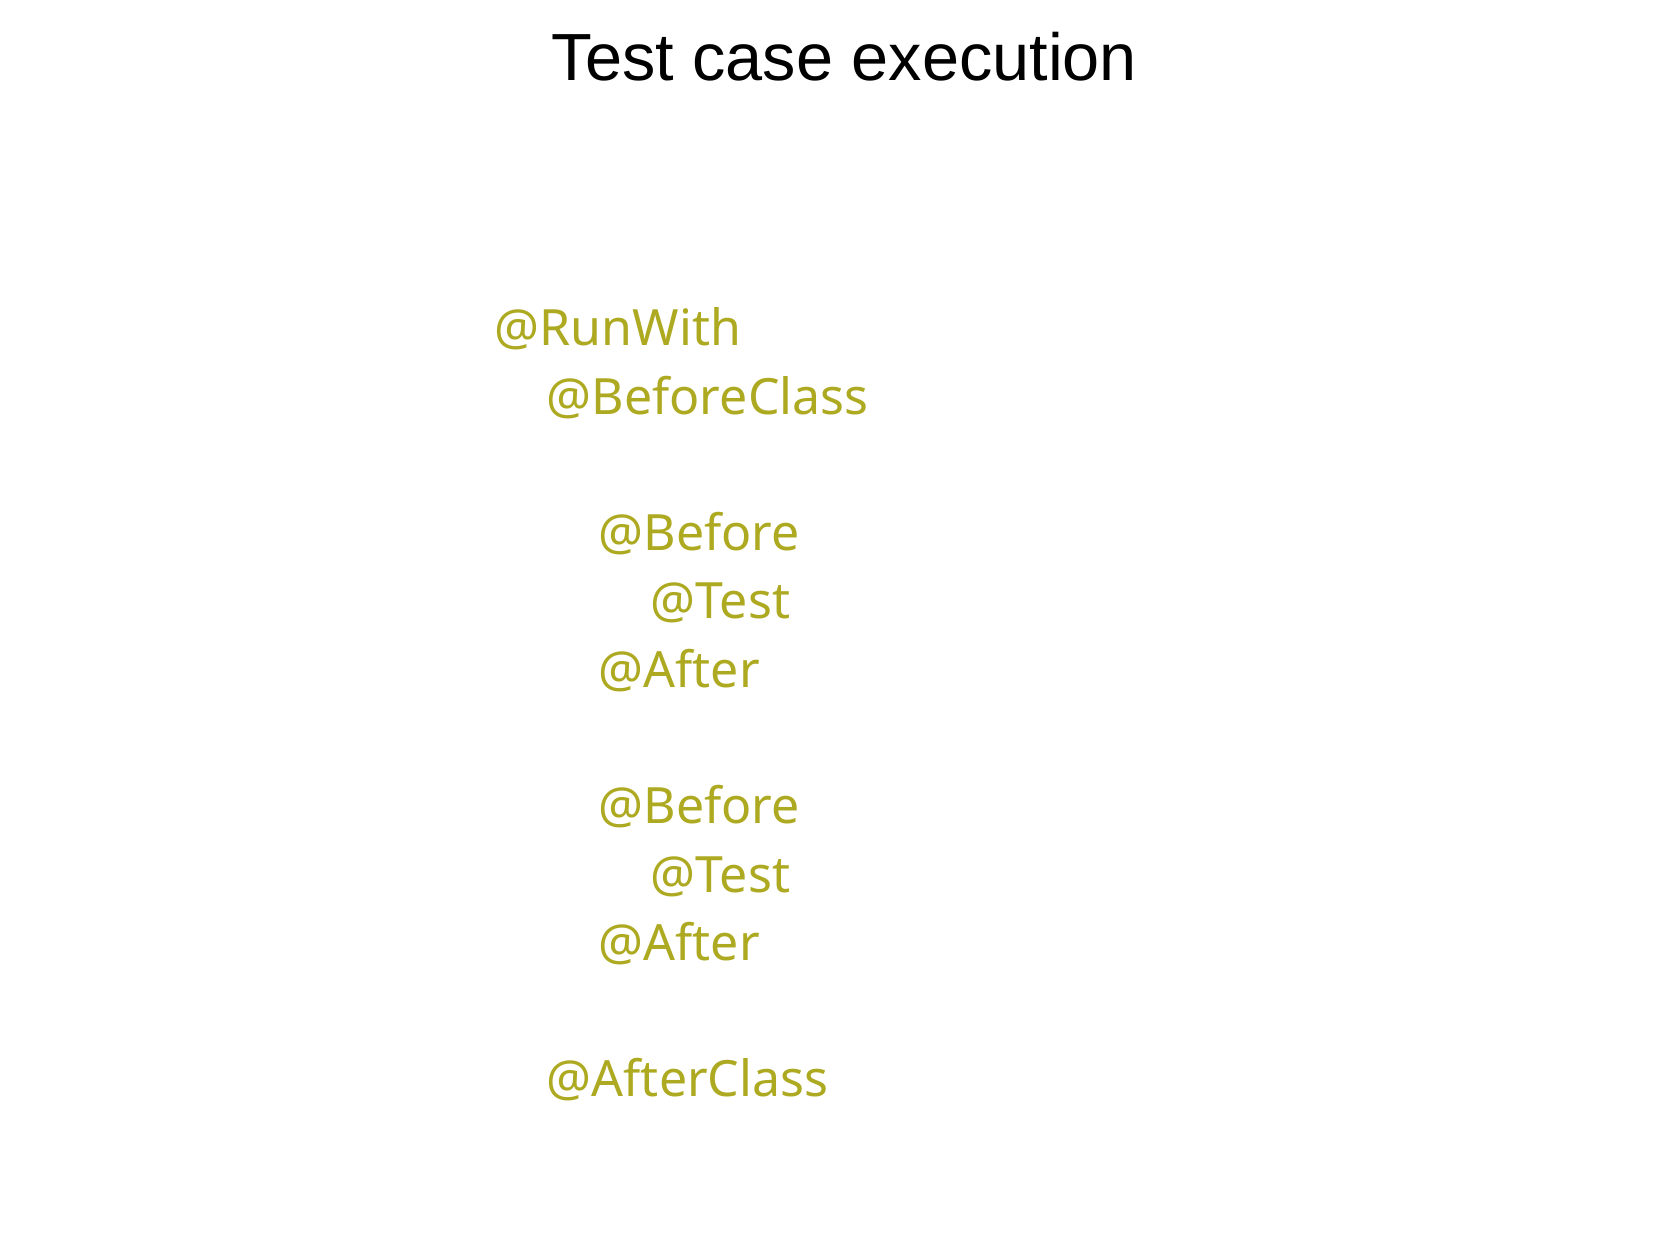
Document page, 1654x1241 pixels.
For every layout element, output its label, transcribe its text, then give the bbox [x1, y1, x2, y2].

text_box @RunWith @BeforeClass @Before @Test @After @Before @Test @After @AfterClass [480, 285, 1022, 999]
title Test case execution [82, 13, 1571, 100]
